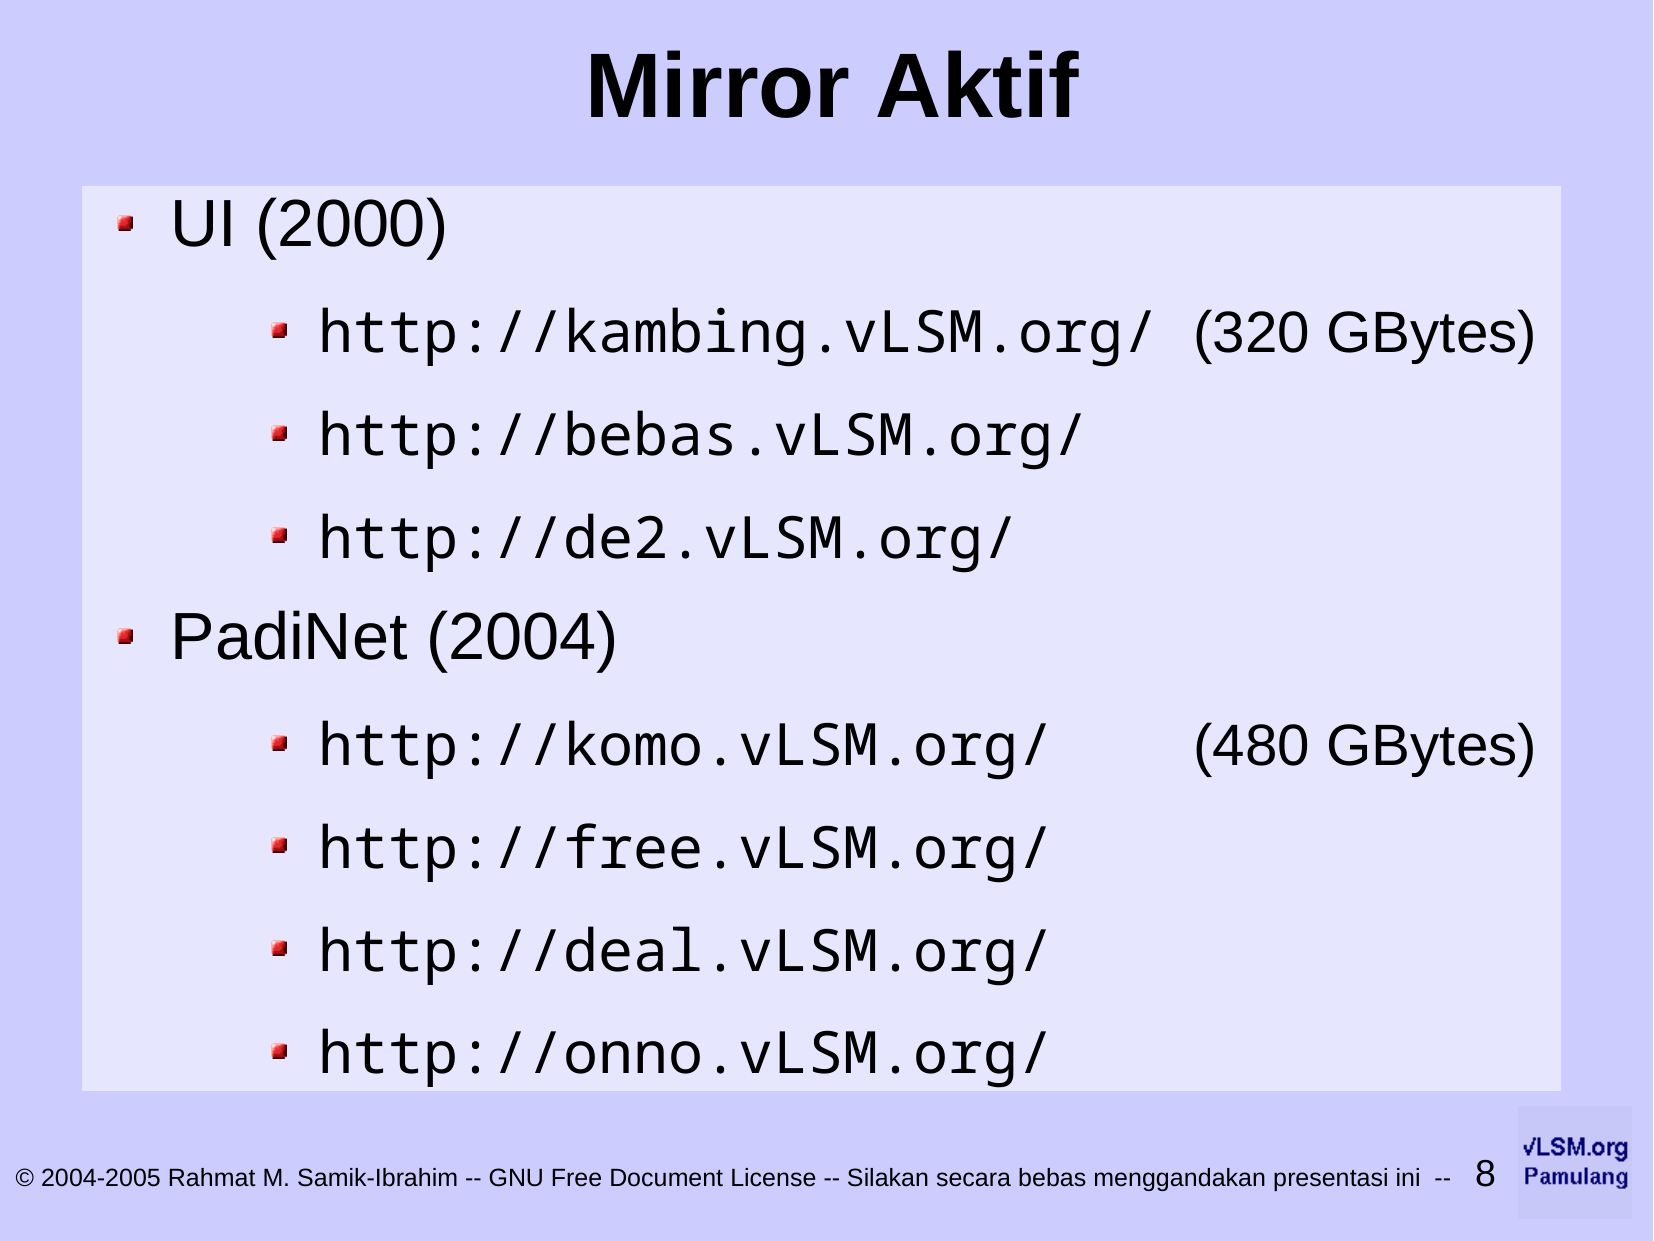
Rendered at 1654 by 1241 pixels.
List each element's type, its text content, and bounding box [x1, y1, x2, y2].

list UI (2000) http://kambing.vLSM.org/ (320 GBytes) http://bebas.vLSM.org/ http://de2.vLSM.org/ PadiNet (2004) http://komo.vLSM.org/ (480 GBytes) http://free.vLSM.org/ http://deal.vLSM.org/ http://onno.vLSM.org/ [82, 185, 1562, 1062]
title Mirror Aktif [40, 31, 1625, 142]
picture [1518, 1106, 1632, 1219]
